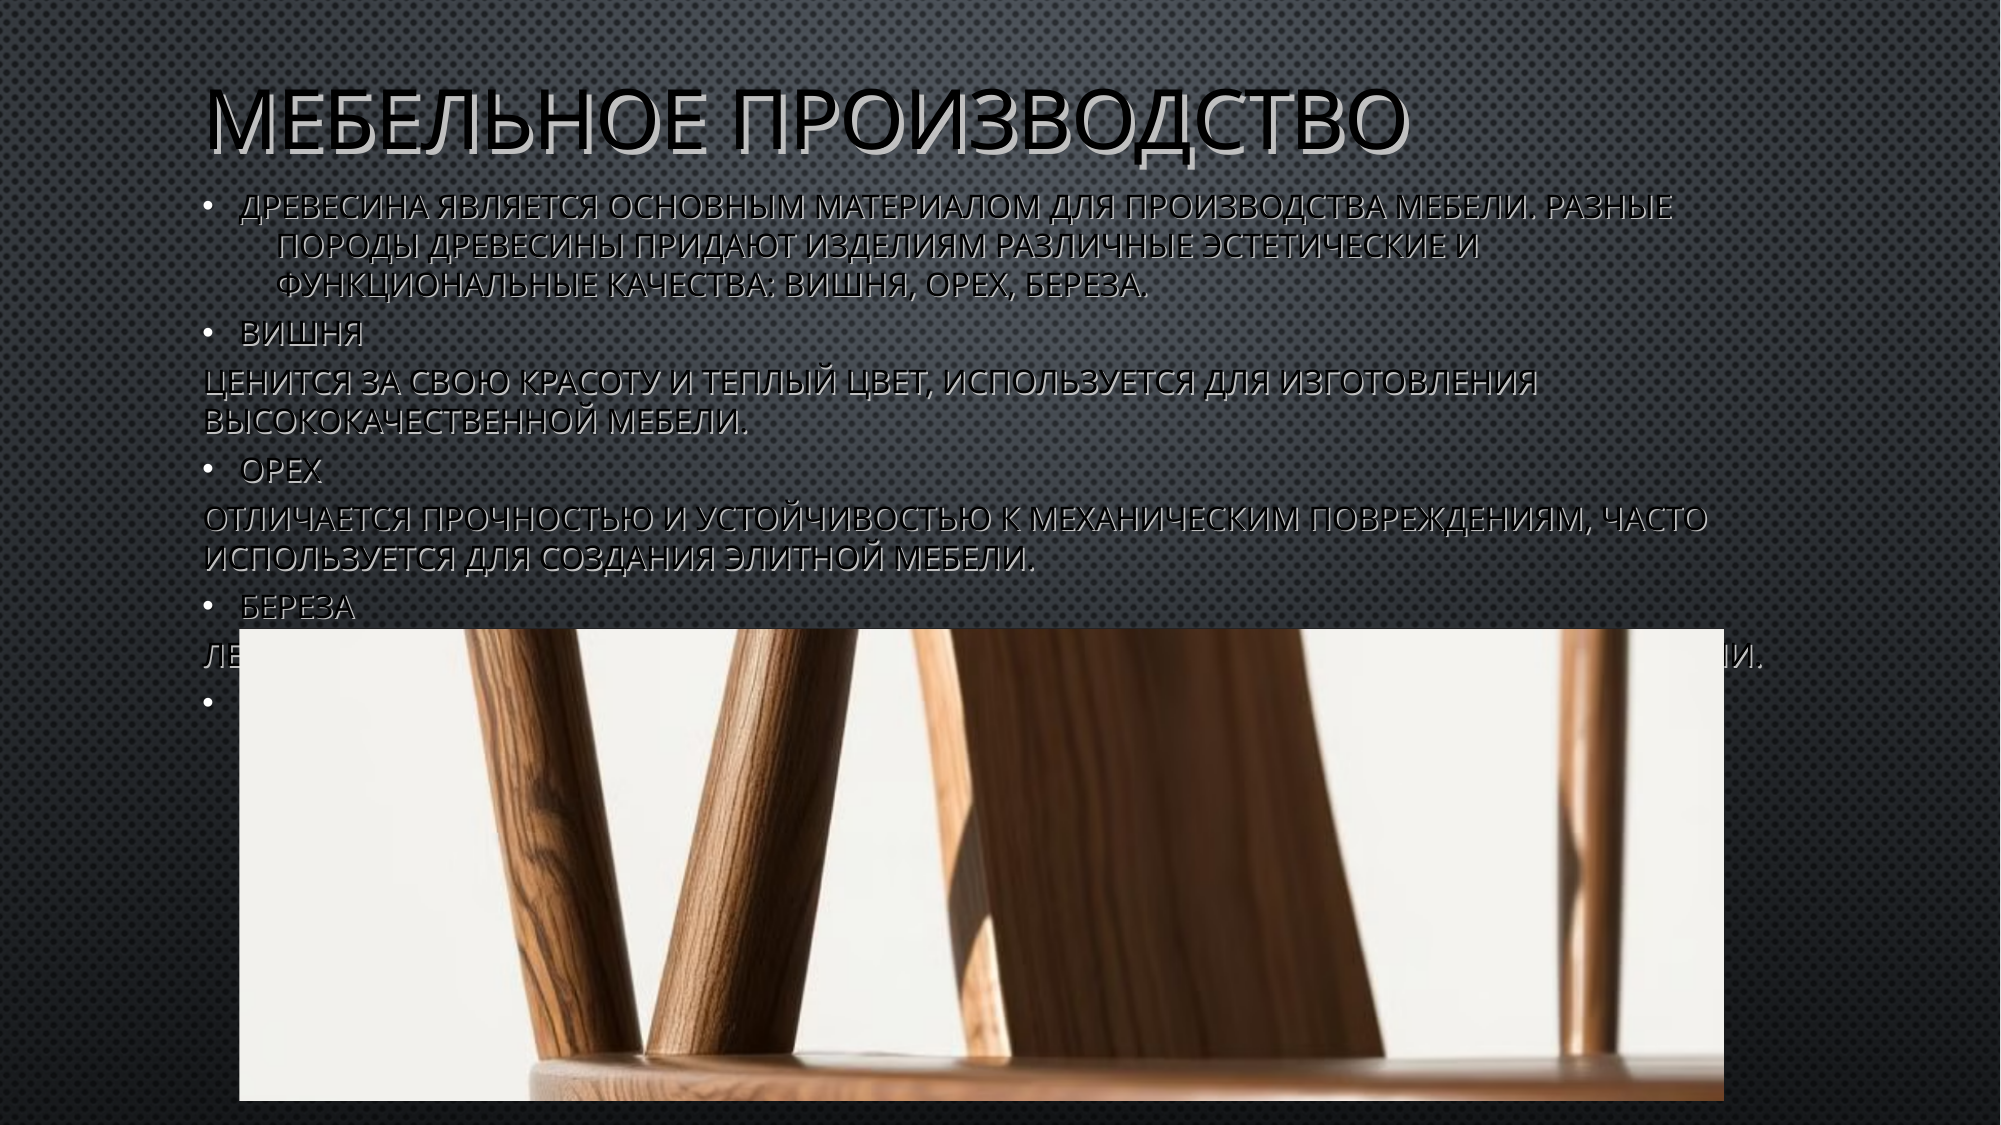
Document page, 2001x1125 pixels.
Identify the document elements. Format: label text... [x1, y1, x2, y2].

picture [239, 585, 1728, 1101]
title Мебельное производство [187, 0, 1813, 177]
list Древесина является основным материалом для производства мебели. Разные породы древесины придают изделиям различные эстетические и функциональные качества: вишня, орех, береза. Вишня Ценится за свою красоту и теплый цвет, используется для изготовления высококачественной мебели. Орех Отличается прочностью и устойчивостью к механическим повреждениям, часто используется для создания элитной мебели. Береза Легкая и податливая в обработке, применяется для производства недорогой мебели. [187, 177, 1813, 691]
